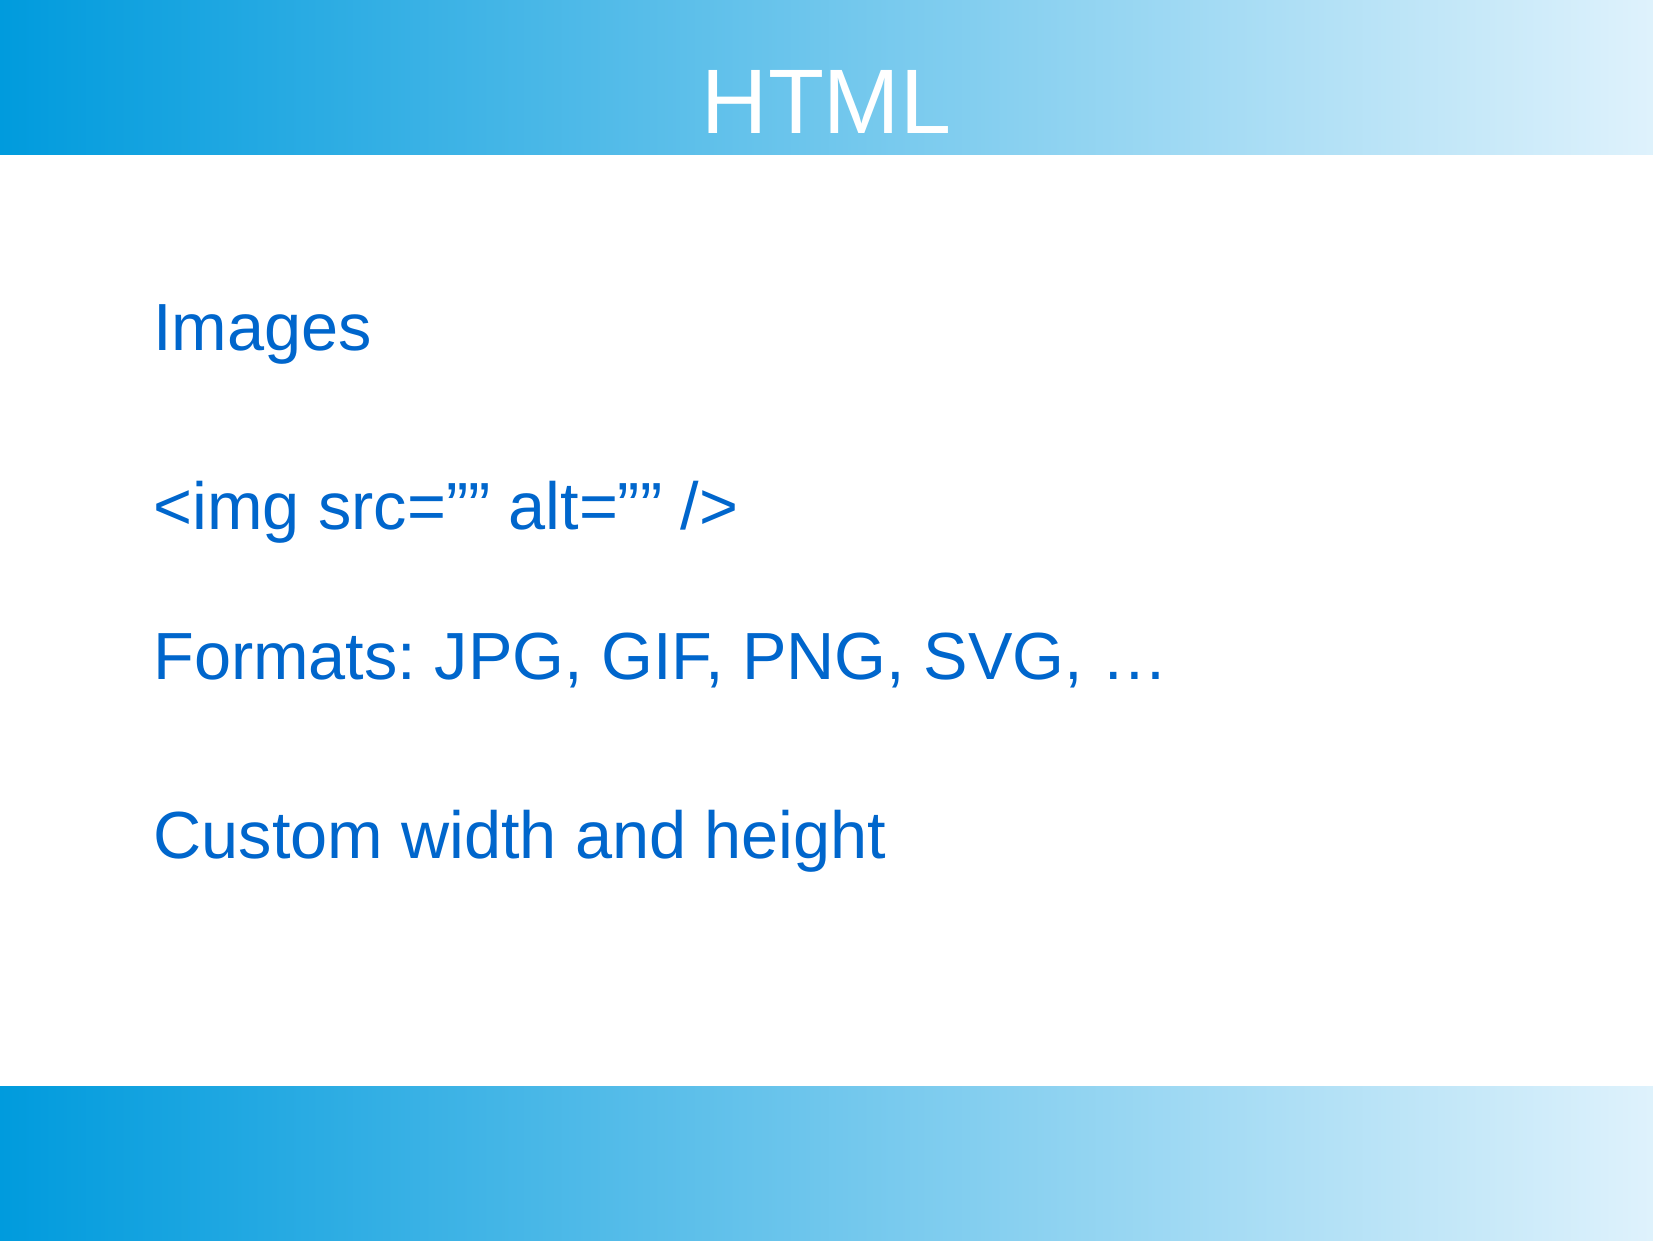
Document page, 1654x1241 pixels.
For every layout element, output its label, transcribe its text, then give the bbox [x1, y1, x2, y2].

list Images <img src=”” alt=”” /> Formats: JPG, GIF, PNG, SVG, … Custom width and height [82, 290, 1571, 1010]
title HTML [82, 49, 1571, 155]
